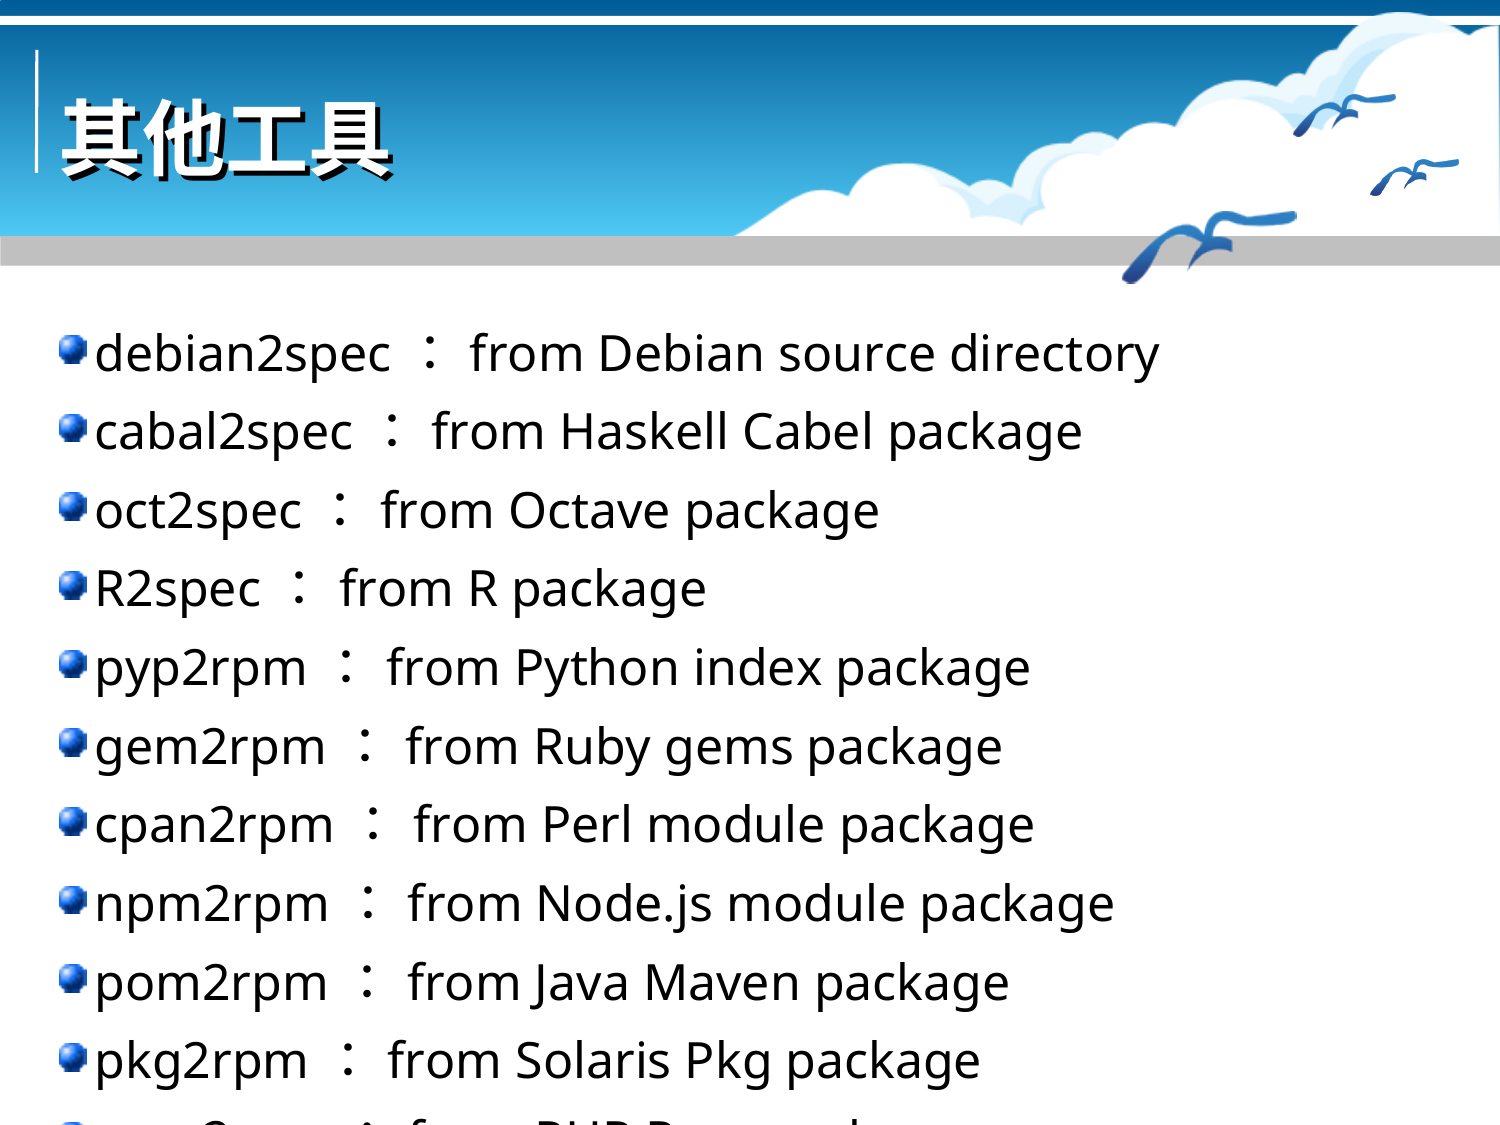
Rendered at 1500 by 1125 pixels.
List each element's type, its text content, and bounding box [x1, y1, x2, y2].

list debian2spec：from Debian source directory cabal2spec：from Haskell Cabel package oct2spec：from Octave package R2spec：from R package pyp2rpm：from Python index package gem2rpm：from Ruby gems package cpan2rpm：from Perl module package npm2rpm：from Node.js module package pom2rpm：from Java Maven package pkg2rpm：from Solaris Pkg package pear2rpm：from PHP Pear package [59, 312, 1447, 1123]
title 其他工具 [59, 86, 1465, 186]
picture [730, 12, 1500, 284]
